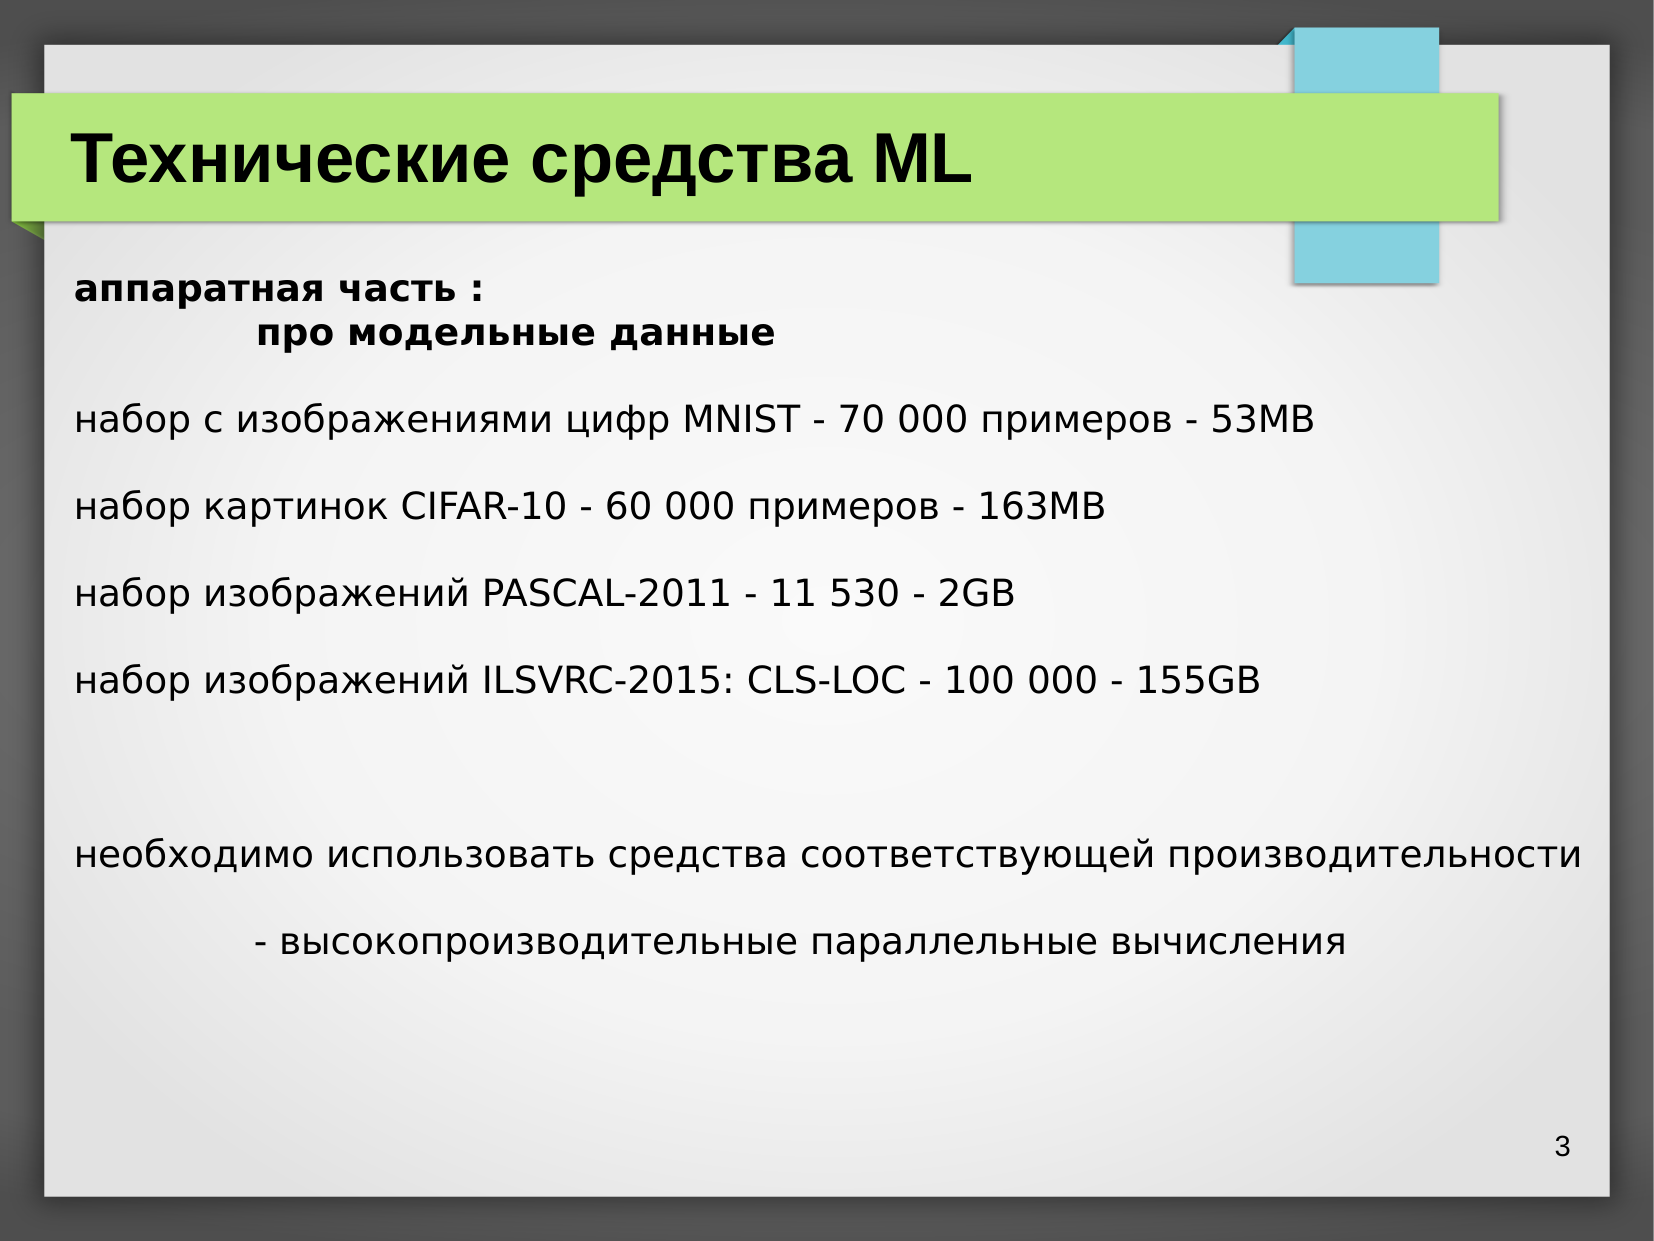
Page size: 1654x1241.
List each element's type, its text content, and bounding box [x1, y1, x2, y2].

title Технические средства ML [70, 118, 1205, 199]
text_box аппаратная часть : про модельные данные набор с изображениями цифр MNIST - 70 000 примеров - 53MB набор картинок CIFAR-10 - 60 000 примеров - 163MB набор изображений PASCAL-2011 - 11 530 - 2GB набор изображений ILSVRC-2015: CLS-LOC - 100 000 - 155GB необходимо использовать средства соответствующей производительности - высокопроизводительные параллельные вычисления [59, 259, 1619, 1015]
picture [0, 0, 1654, 1241]
